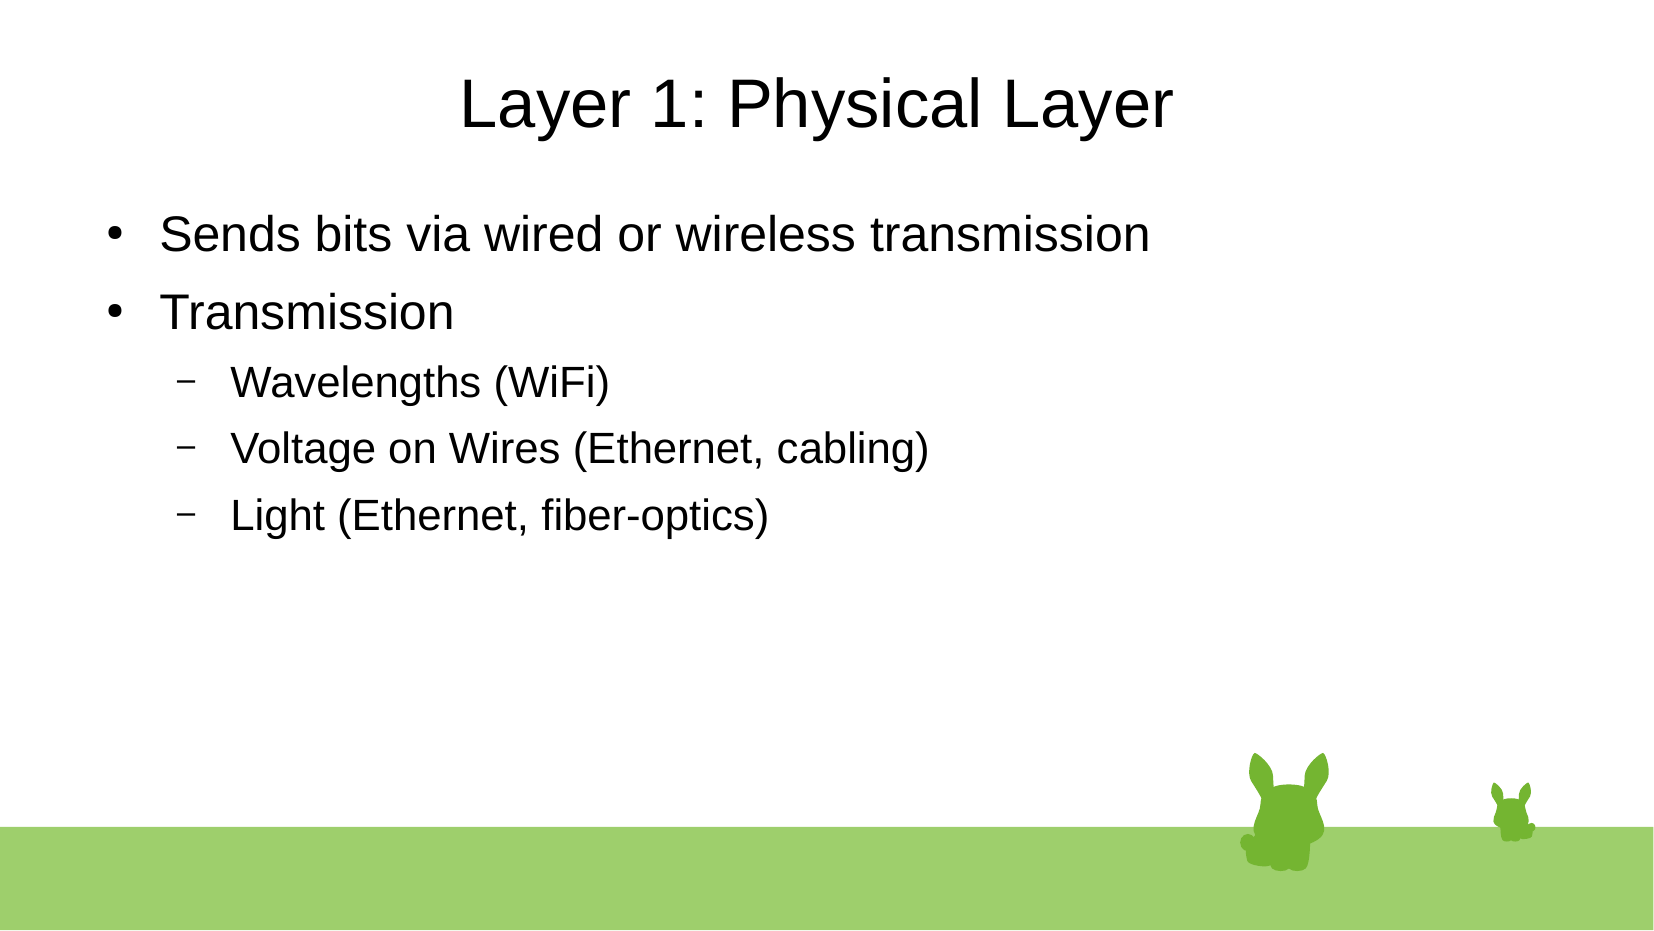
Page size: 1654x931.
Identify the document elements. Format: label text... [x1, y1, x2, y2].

list Sends bits via wired or wireless transmission Transmission Wavelengths (WiFi) Voltage on Wires (Ethernet, cabling) Light (Ethernet, fiber-optics) [88, 206, 1565, 739]
title Layer 1: Physical Layer [88, 29, 1565, 178]
